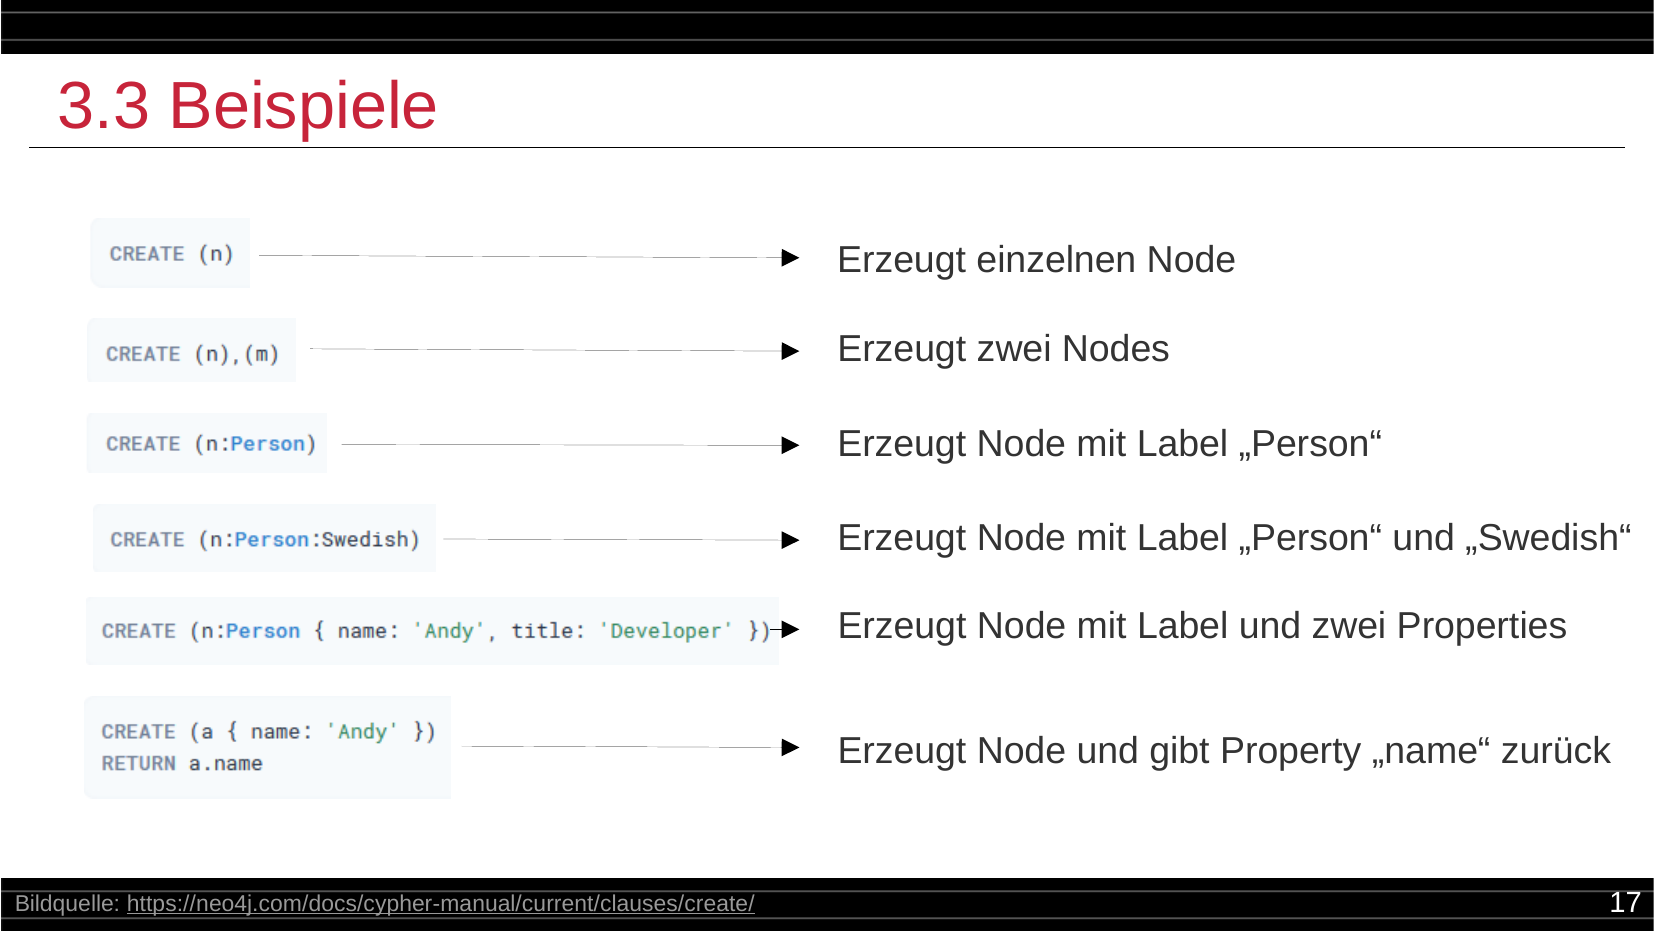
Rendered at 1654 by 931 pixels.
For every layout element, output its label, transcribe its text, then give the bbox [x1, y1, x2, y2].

text_box Erzeugt Node mit Label „Person“ [822, 414, 1593, 472]
picture [93, 504, 436, 572]
text_box Erzeugt einzelnen Node [822, 231, 1593, 289]
picture [1, 0, 1654, 54]
picture [84, 413, 327, 473]
text_box Erzeugt Node mit Label und zwei Properties [822, 597, 1594, 655]
text_box Bildquelle: https://neo4j.com/docs/cypher-manual/current/clauses/create/ [0, 883, 1602, 927]
text_box Erzeugt Node und gibt Property „name“ zurück [822, 721, 1654, 781]
title 3.3 Beispiele [57, 63, 1547, 147]
text_box Erzeugt zwei Nodes [822, 320, 1593, 377]
text_box Erzeugt Node mit Label „Person“ und „Swedish“ [822, 509, 1654, 608]
picture [84, 696, 451, 799]
picture [86, 597, 779, 665]
picture [1, 878, 1654, 931]
picture [87, 318, 296, 382]
picture [89, 218, 250, 288]
